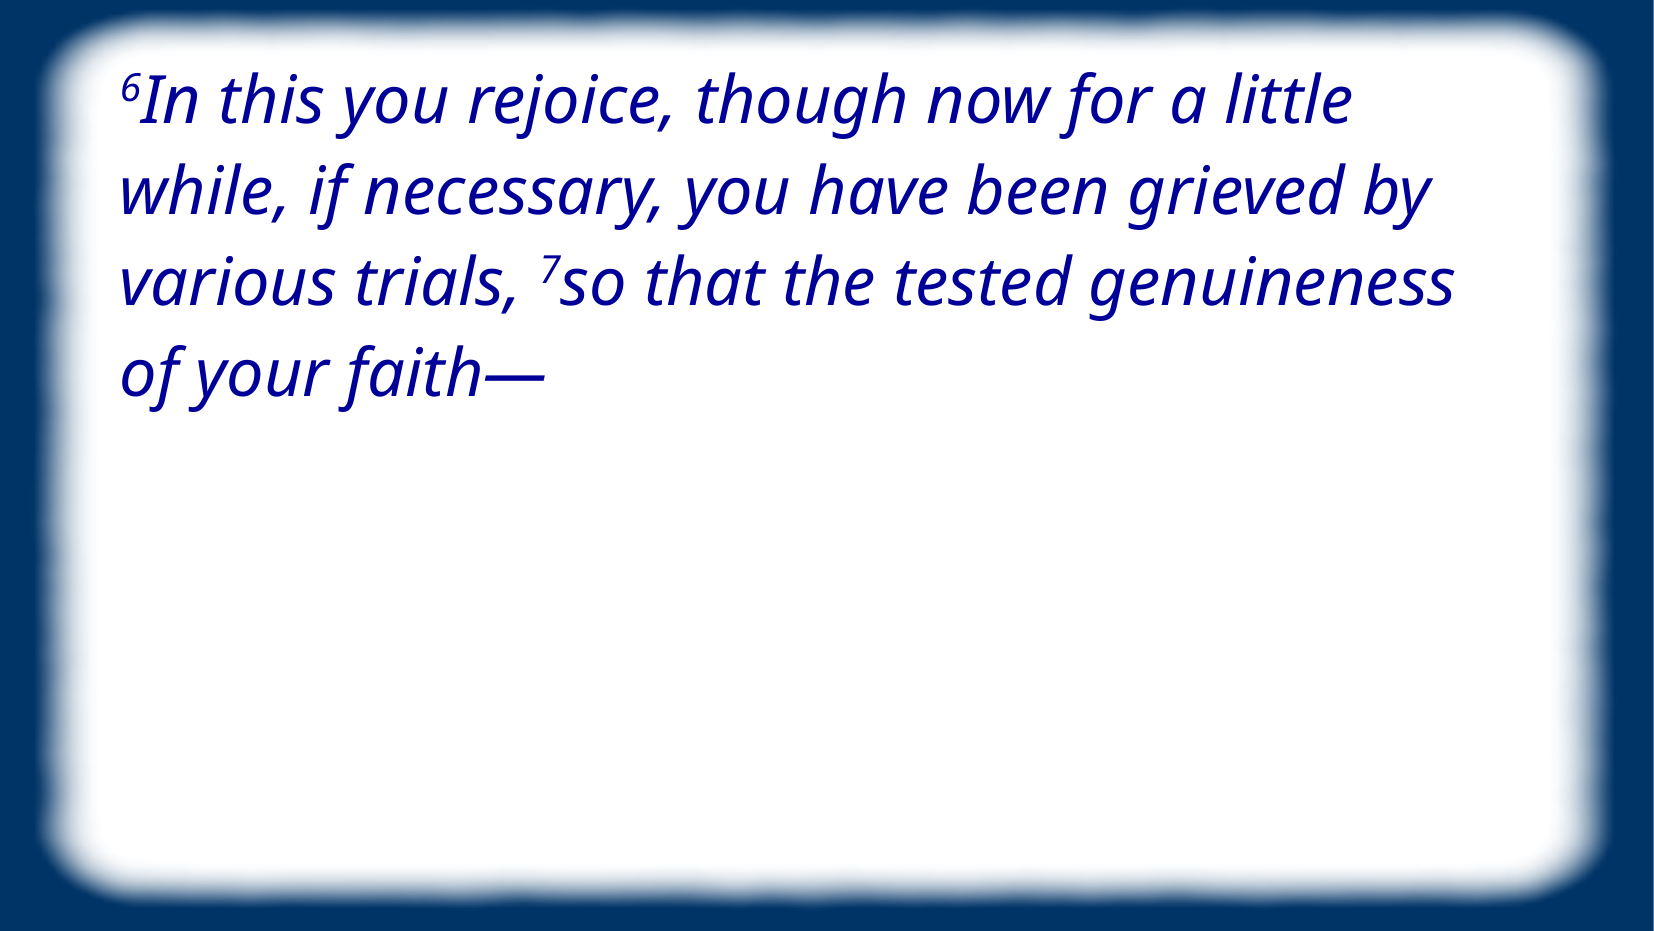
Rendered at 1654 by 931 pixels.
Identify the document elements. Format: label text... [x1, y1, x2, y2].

picture [0, 0, 1654, 931]
text_box 6In this you rejoice, though now for a little while, if necessary, you have been grieved by various trials, 7so that the tested genuineness of your faith— [105, 45, 1546, 415]
